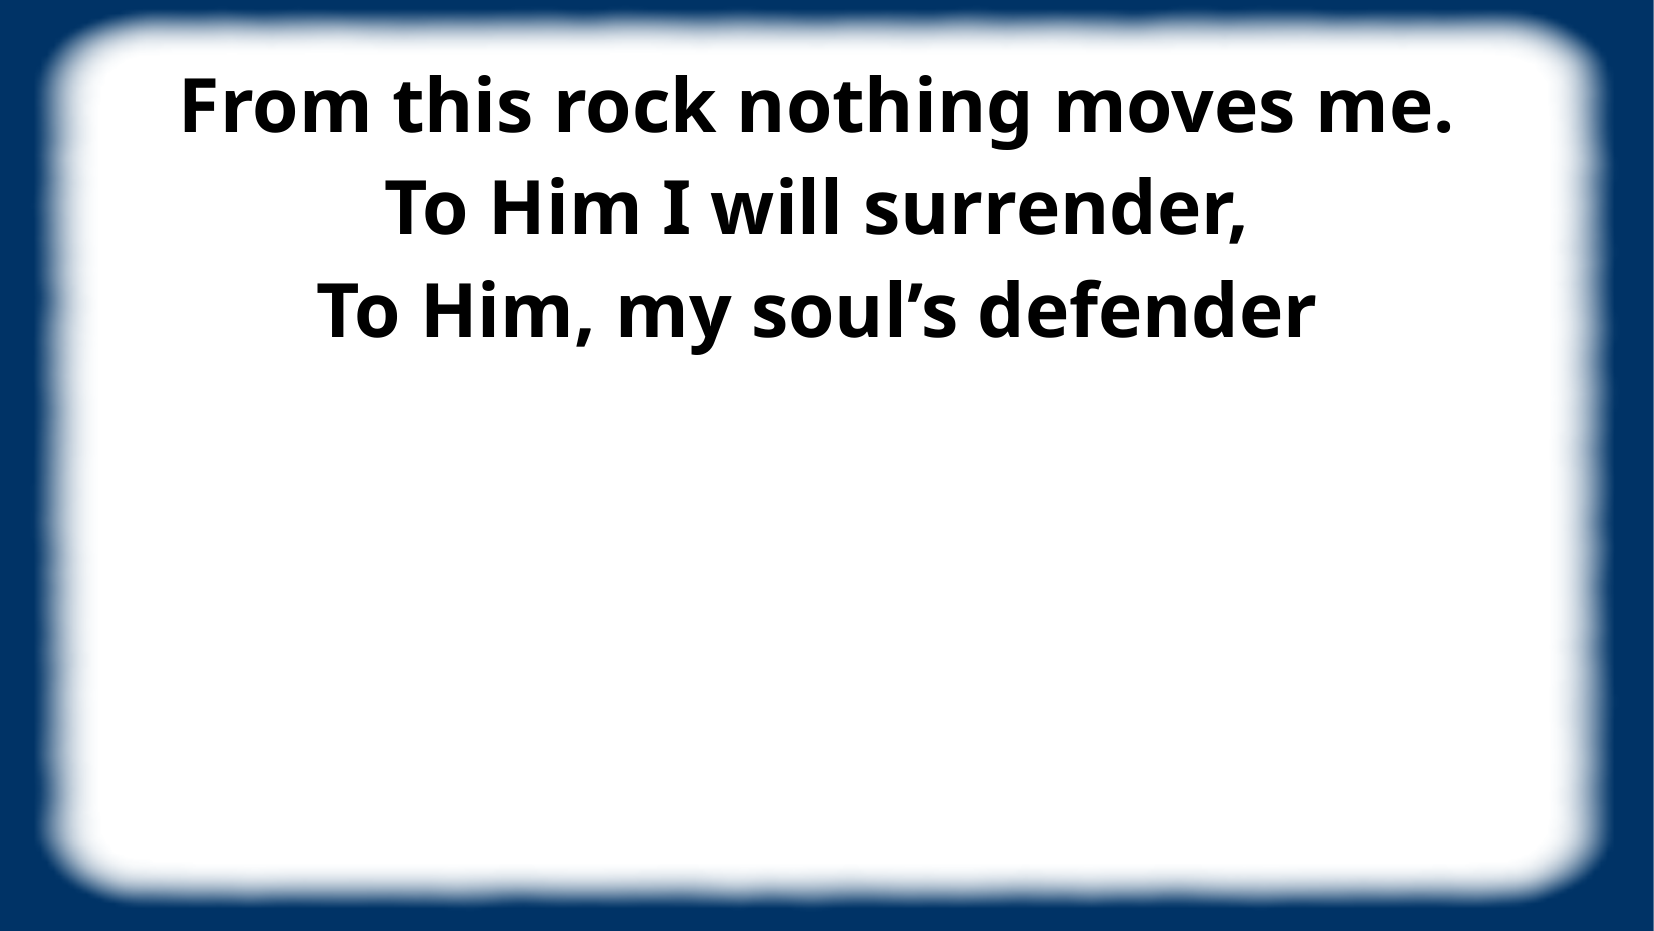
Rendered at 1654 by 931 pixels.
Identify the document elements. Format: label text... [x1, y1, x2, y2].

text_box From this rock nothing moves me. To Him I will surrender, To Him, my soul’s defender [90, 45, 1546, 360]
picture [0, 0, 1654, 931]
